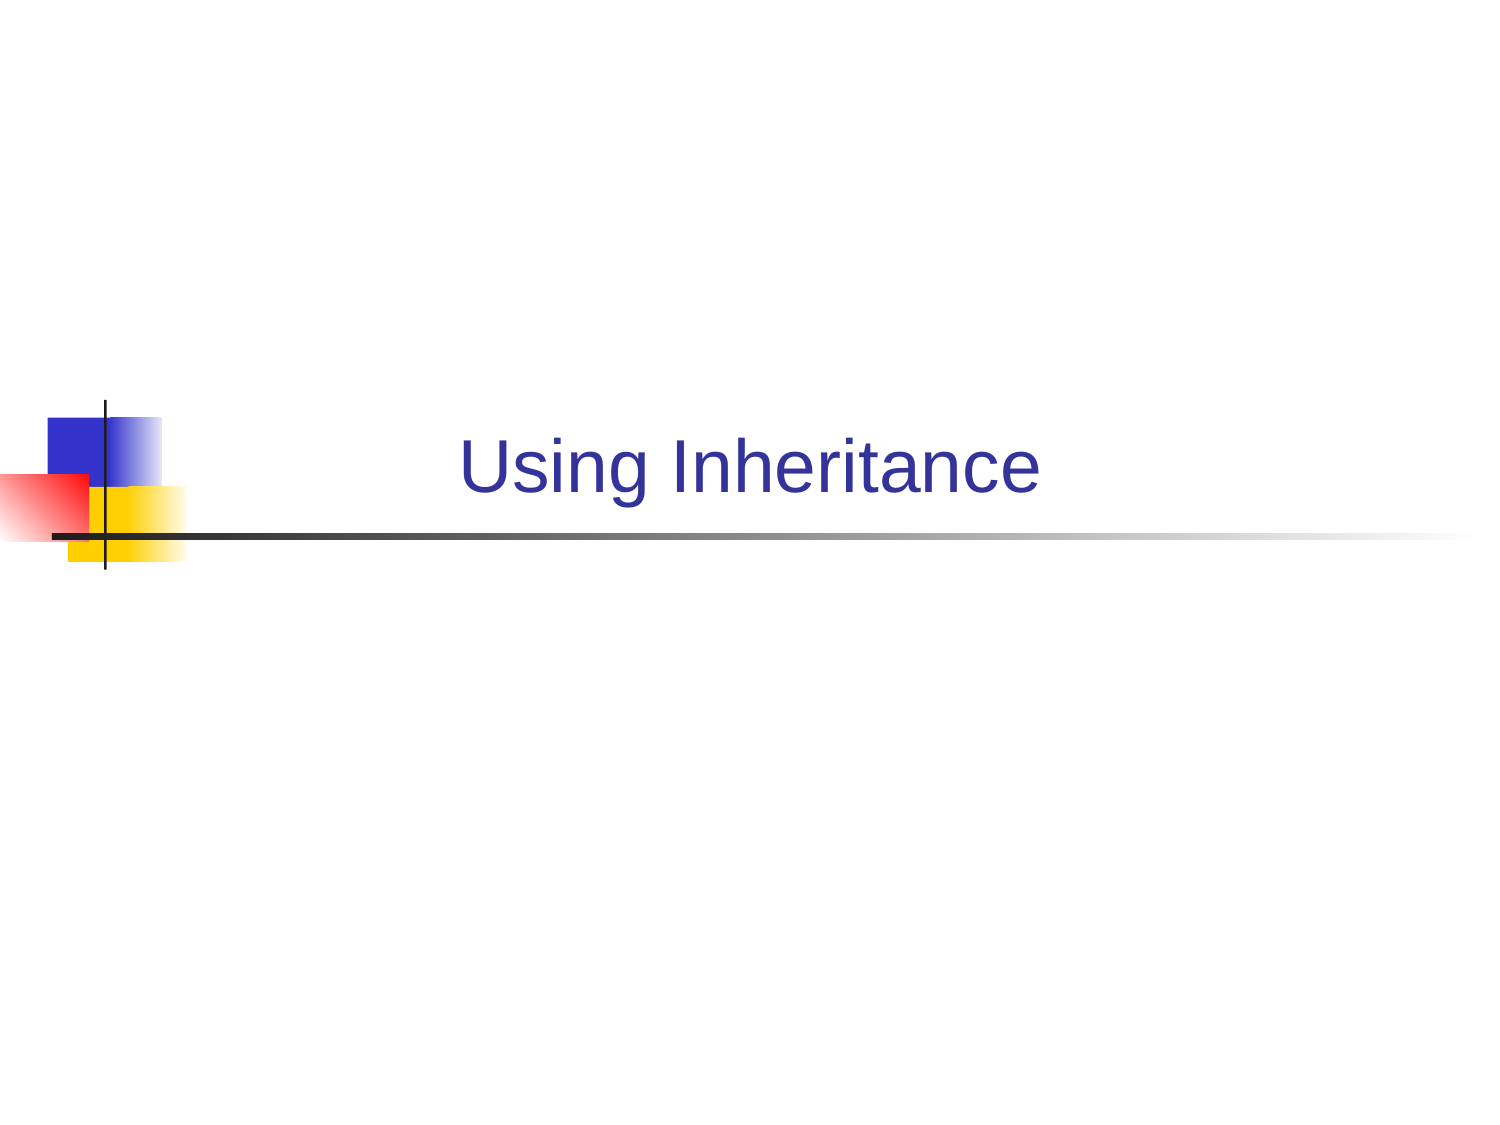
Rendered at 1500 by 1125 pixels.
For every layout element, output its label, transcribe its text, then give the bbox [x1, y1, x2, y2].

title Using Inheritance [150, 274, 1351, 515]
